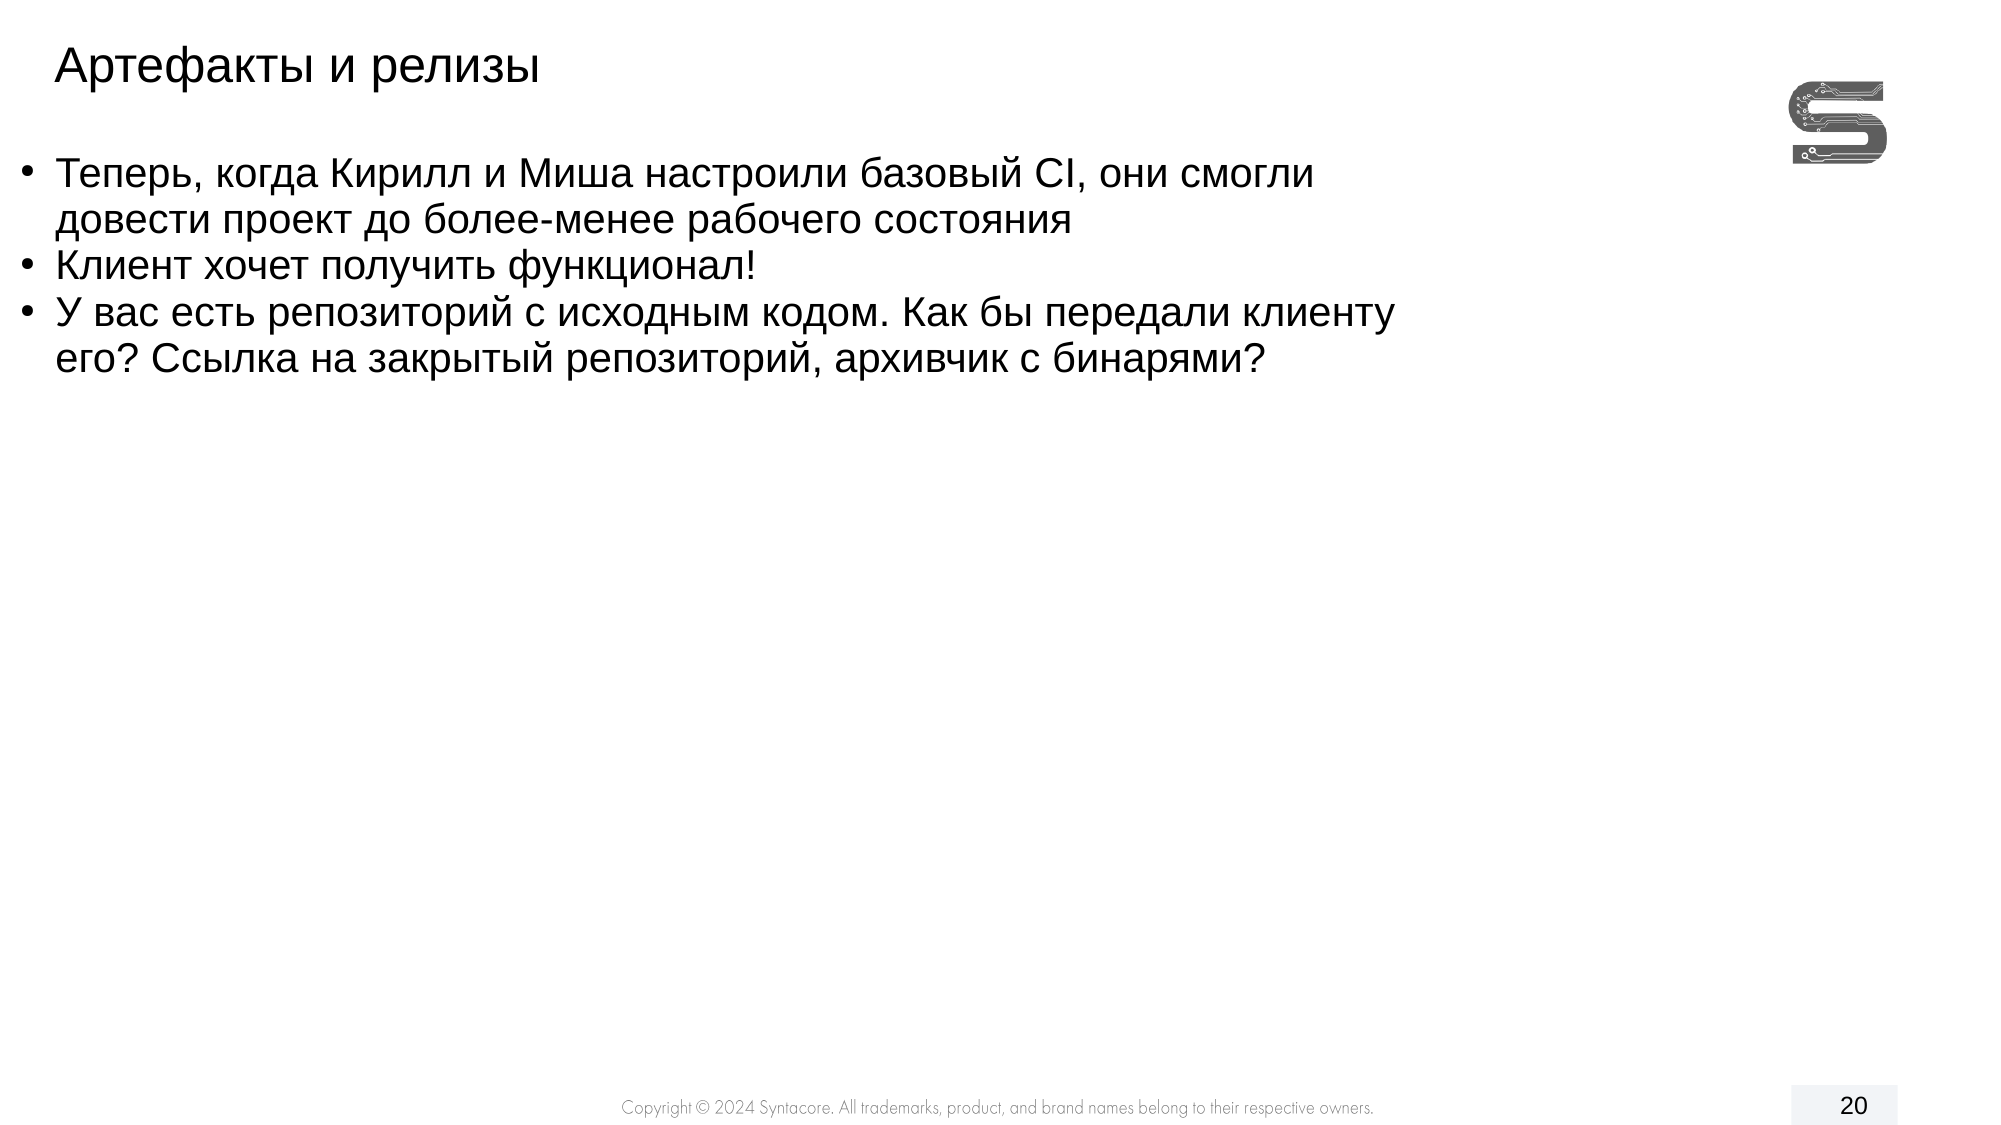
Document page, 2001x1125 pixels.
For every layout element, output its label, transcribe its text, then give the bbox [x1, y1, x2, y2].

picture [621, 1094, 1381, 1119]
text_box Артефакты и релизы [0, 29, 857, 101]
text_box <number> [1825, 1084, 1969, 1125]
picture [1788, 81, 1887, 164]
text_box Теперь, когда Кирилл и Миша настроили базовый CI, они смогли довести проект до более-менее рабочего состояния Клиент хочет получить функционал! У вас есть репозиторий с исходным кодом. Как бы передали клиенту его? Ссылка на закрытый репозиторий, архивчик с бинарями? [5, 141, 1477, 591]
